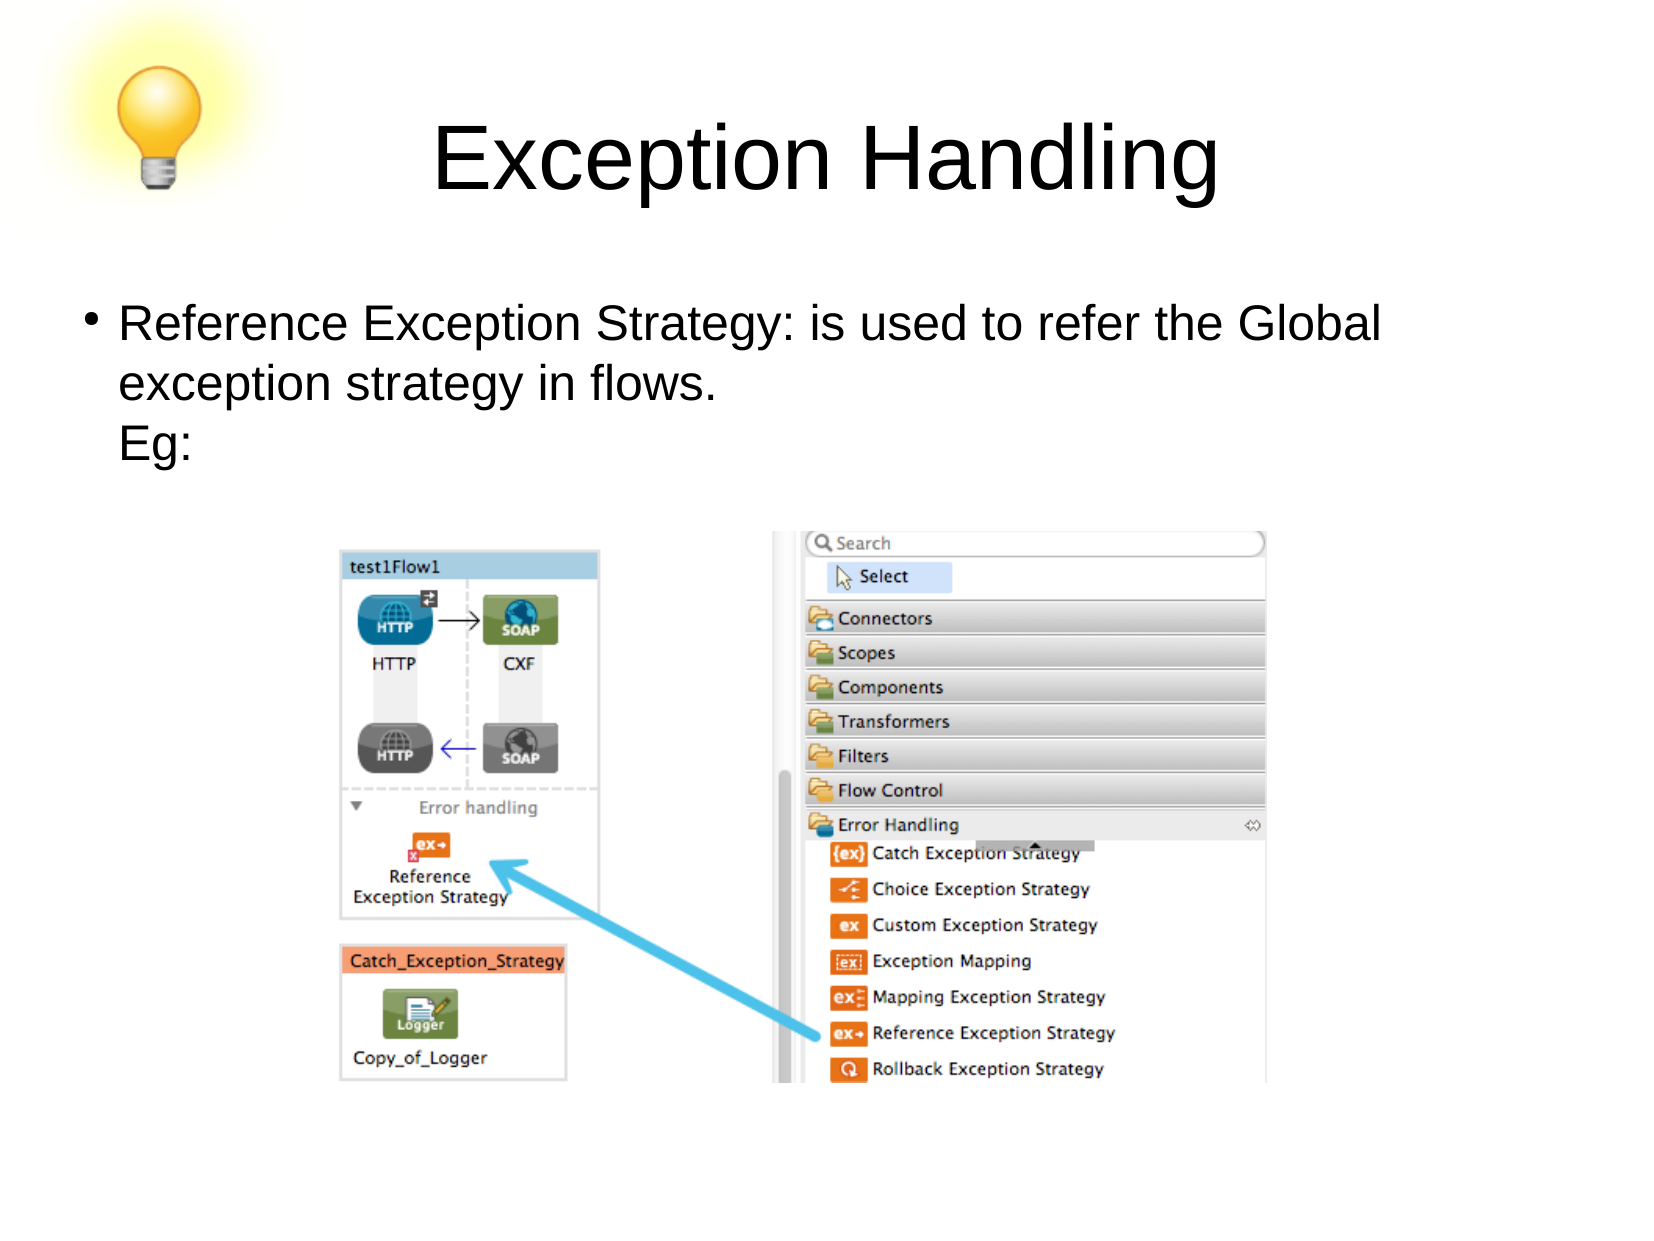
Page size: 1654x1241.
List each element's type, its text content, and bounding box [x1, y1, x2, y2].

picture [330, 531, 1267, 1084]
picture [7, 0, 307, 237]
text_box Reference Exception Strategy: is used to refer the Global exception strategy in flows. Eg: [82, 290, 1571, 1010]
text_box Exception Handling [82, 49, 1571, 257]
